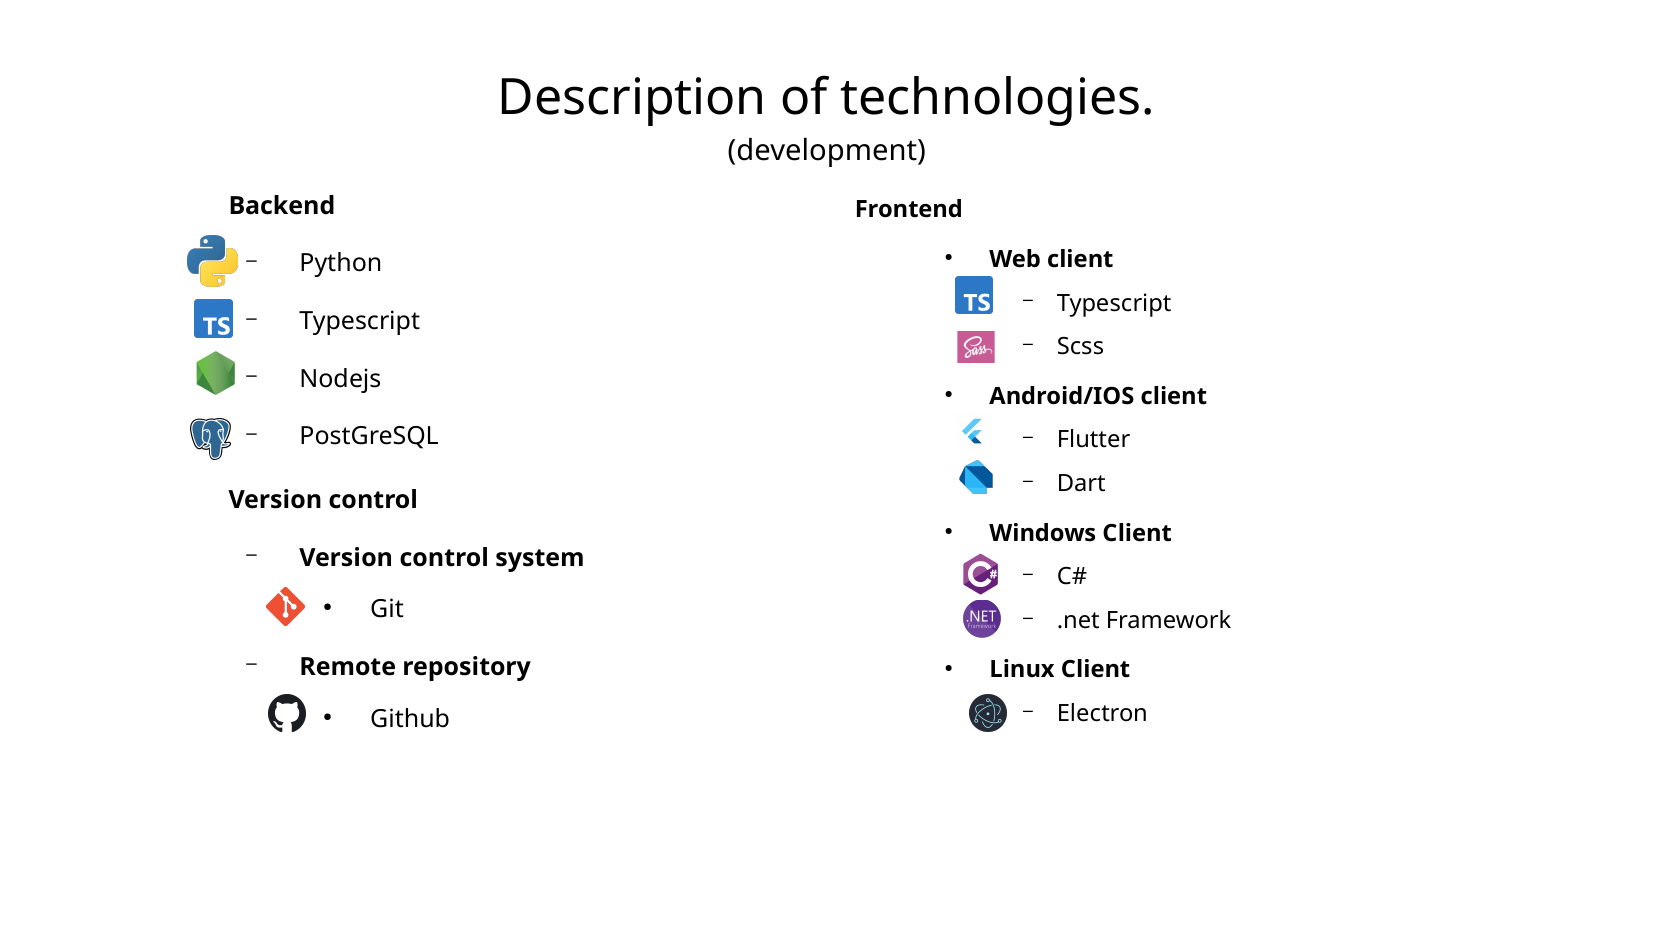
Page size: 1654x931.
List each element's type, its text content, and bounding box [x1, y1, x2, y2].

picture [957, 331, 995, 363]
picture [961, 600, 1007, 638]
title Description of technologies. (development) [82, 37, 1571, 193]
picture [960, 553, 1001, 595]
list Backend Python Typescript Nodejs PostGreSQL Version control Version control system Git Remote repository Github [157, 187, 751, 788]
picture [191, 345, 240, 401]
picture [959, 460, 993, 494]
picture [268, 694, 306, 733]
picture [969, 694, 1007, 732]
picture [187, 235, 238, 287]
picture [190, 418, 231, 460]
picture [955, 412, 993, 451]
list Frontend Web client Typescript Scss Android/IOS client Flutter Dart Windows Client C# .net Framework Linux Client Electron [787, 192, 1526, 732]
picture [955, 276, 993, 314]
picture [194, 299, 233, 338]
picture [266, 587, 305, 626]
